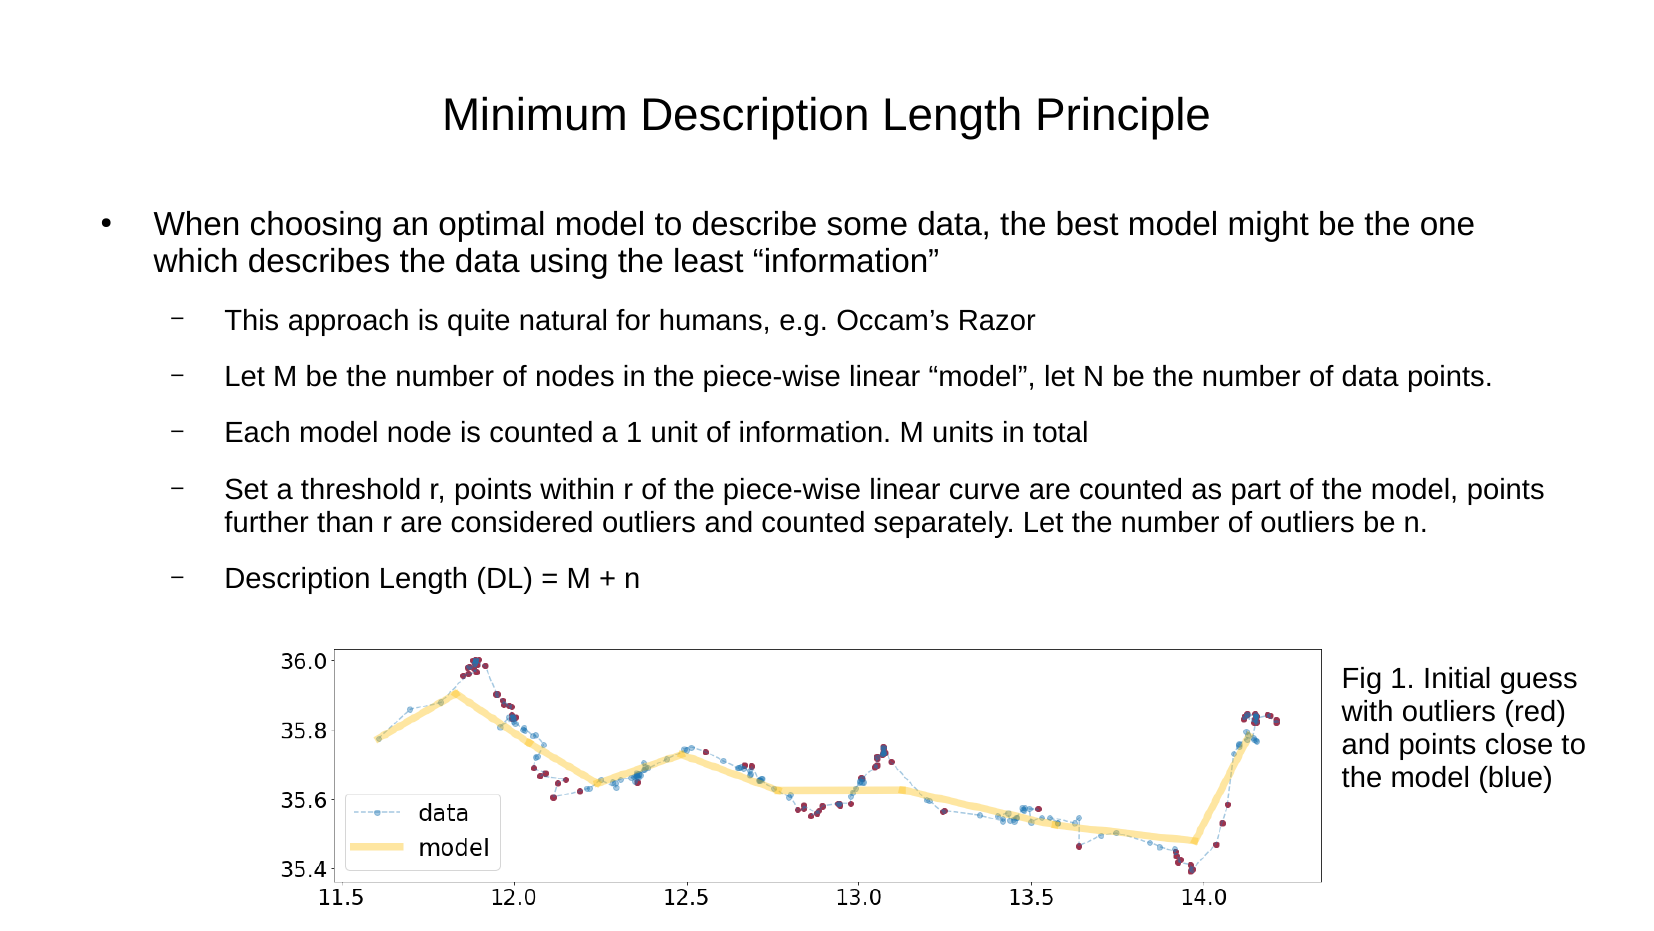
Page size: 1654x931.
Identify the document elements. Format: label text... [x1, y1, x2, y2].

text_box Fig 1. Initial guess with outliers (red) and points close to the model (blue) [1326, 655, 1631, 842]
title Minimum Description Length Principle [82, 37, 1571, 193]
picture [273, 642, 1327, 915]
list When choosing an optimal model to describe some data, the best model might be the one which describes the data using the least “information” This approach is quite natural for humans, e.g. Occam’s Razor Let M be the number of nodes in the piece-wise linear “model”, let N be the number of data points. Each model node is counted a 1 unit of information. M units in total Set a threshold r, points within r of the piece-wise linear curve are counted as part of the model, points further than r are considered outliers and counted separately. Let the number of outliers be n. Description Length (DL) = M + n [82, 205, 1571, 628]
